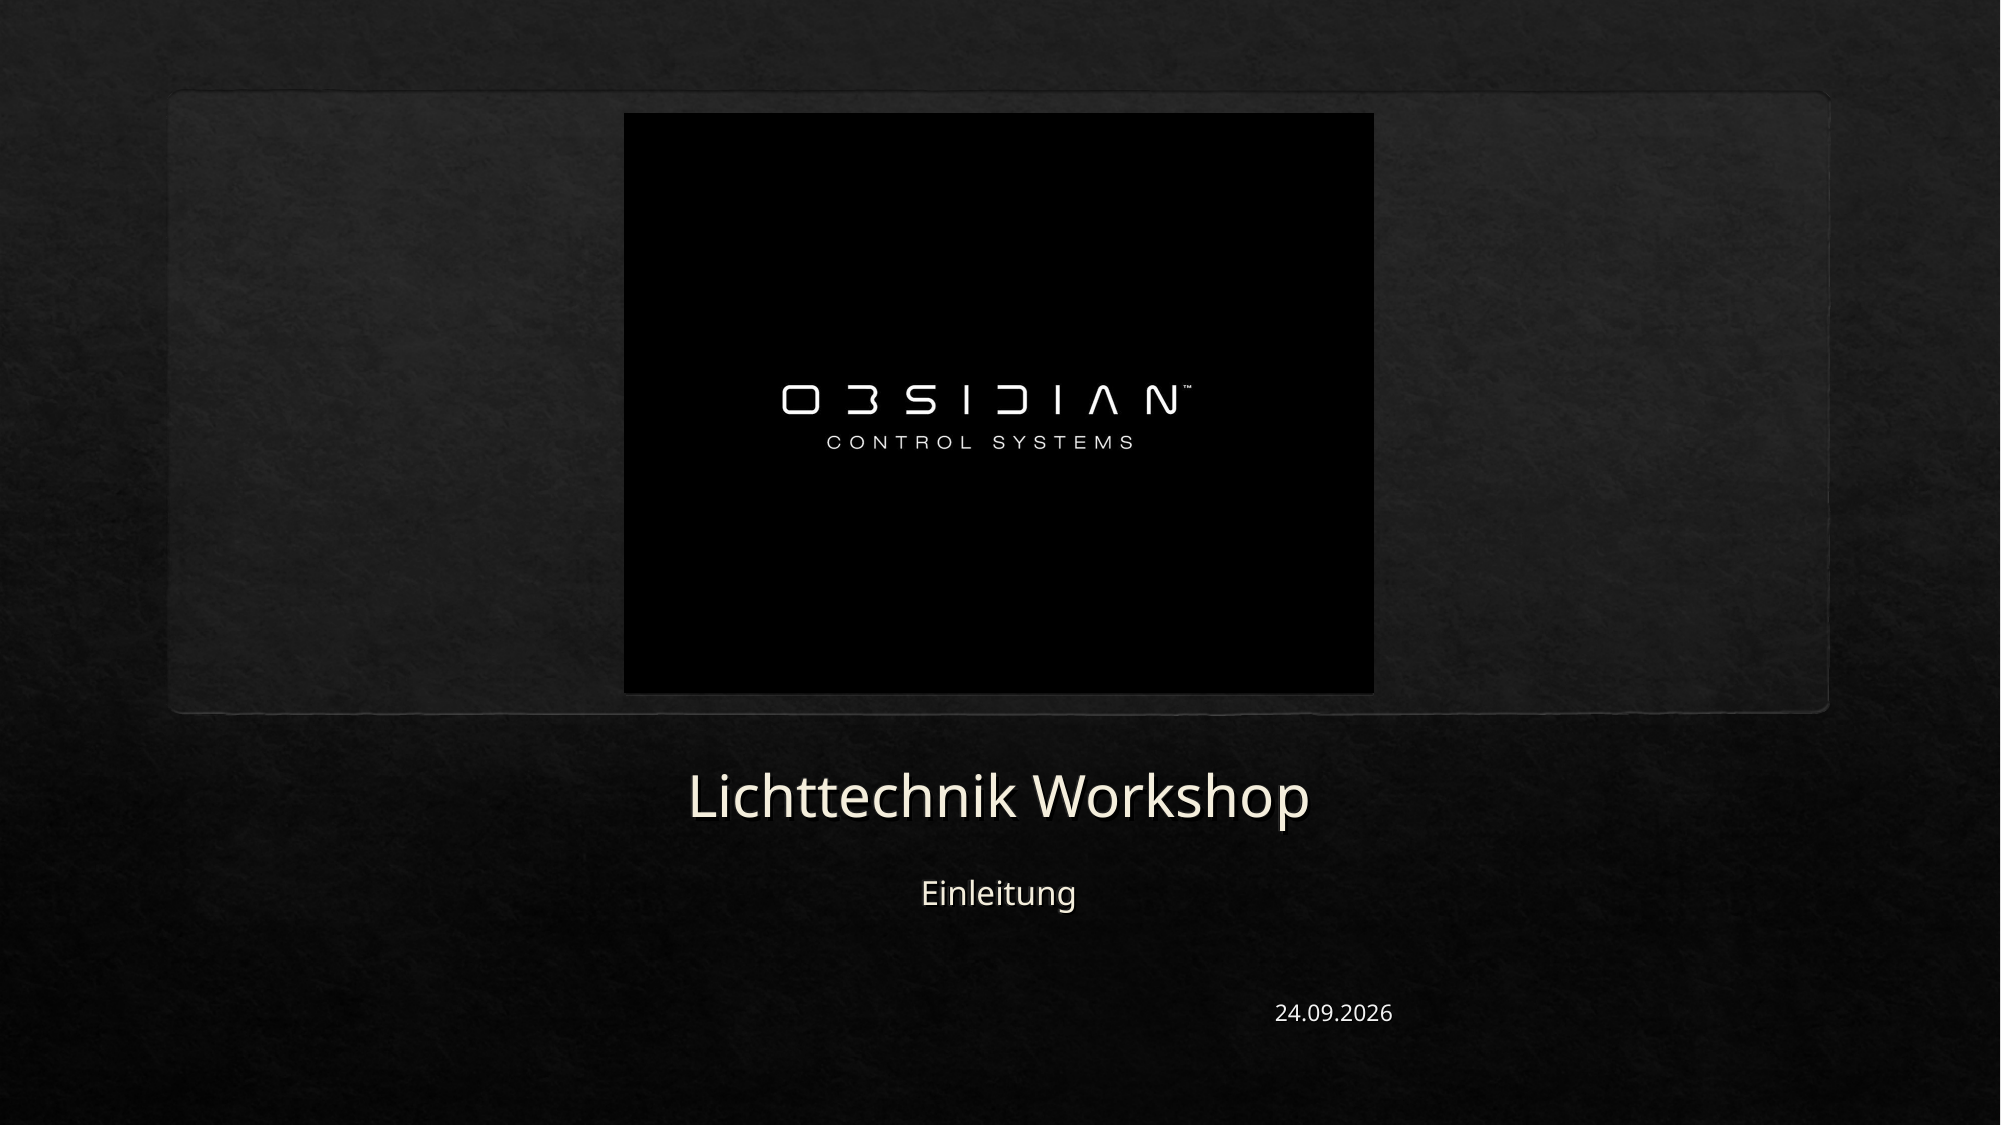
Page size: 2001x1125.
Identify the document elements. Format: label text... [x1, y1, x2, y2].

text_box 04.11.2020 [1259, 984, 1710, 1045]
picture [624, 114, 1374, 693]
list Einleitung [149, 860, 1849, 951]
title Lichttechnik Workshop [149, 748, 1849, 839]
